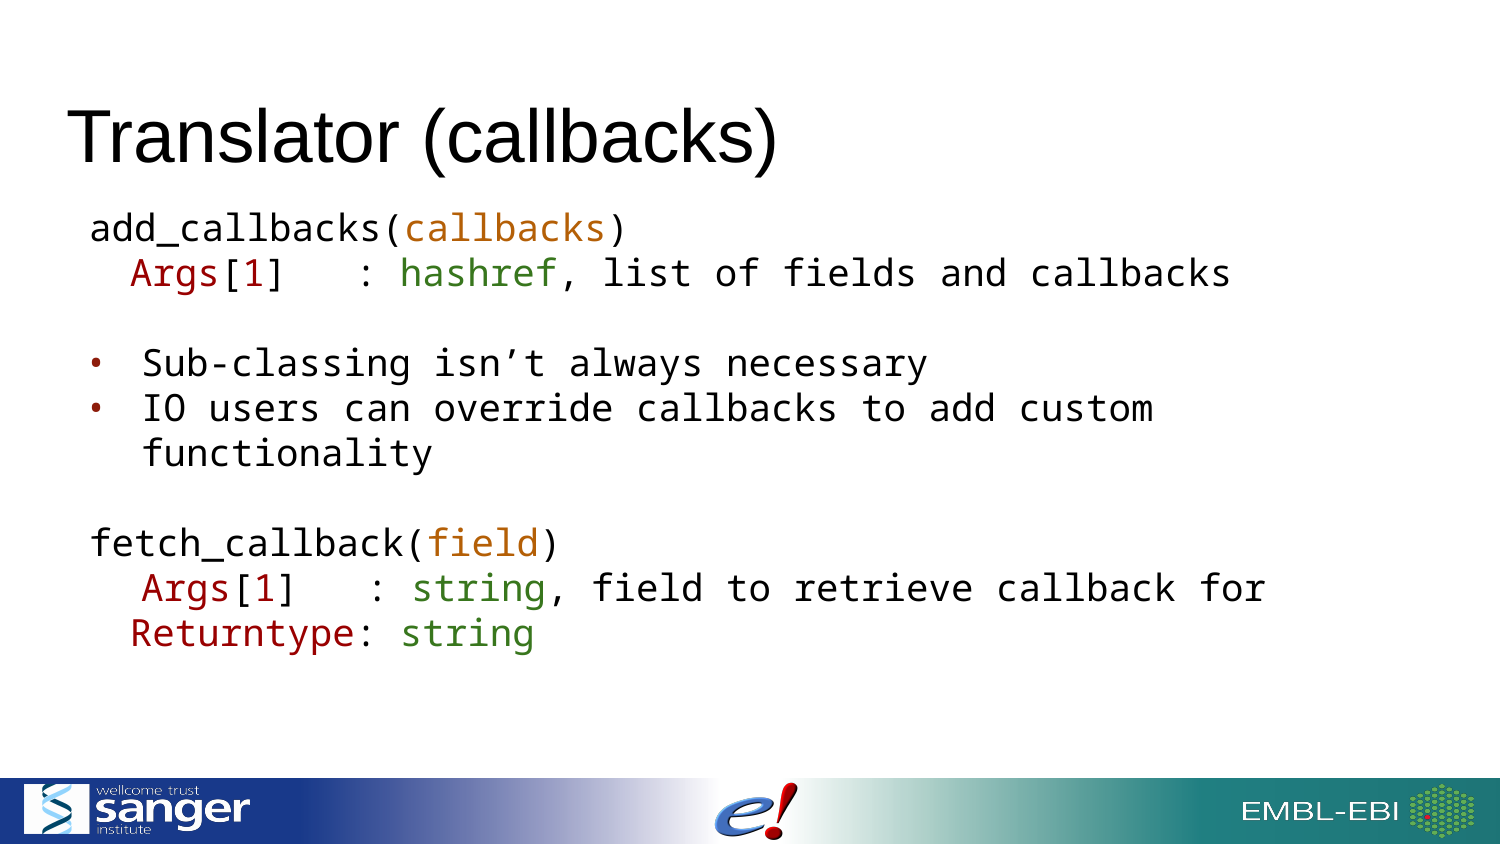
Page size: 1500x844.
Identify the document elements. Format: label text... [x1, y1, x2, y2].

picture [0, 778, 1500, 844]
list add_callbacks(callbacks) Args[1] : hashref, list of fields and callbacks Sub-classing isn’t always necessary IO users can override callbacks to add custom functionality fetch_callback(field) Args[1] : string, field to retrieve callback for Returntype: string [51, 189, 1449, 750]
title Translator (callbacks) [51, 72, 1449, 167]
